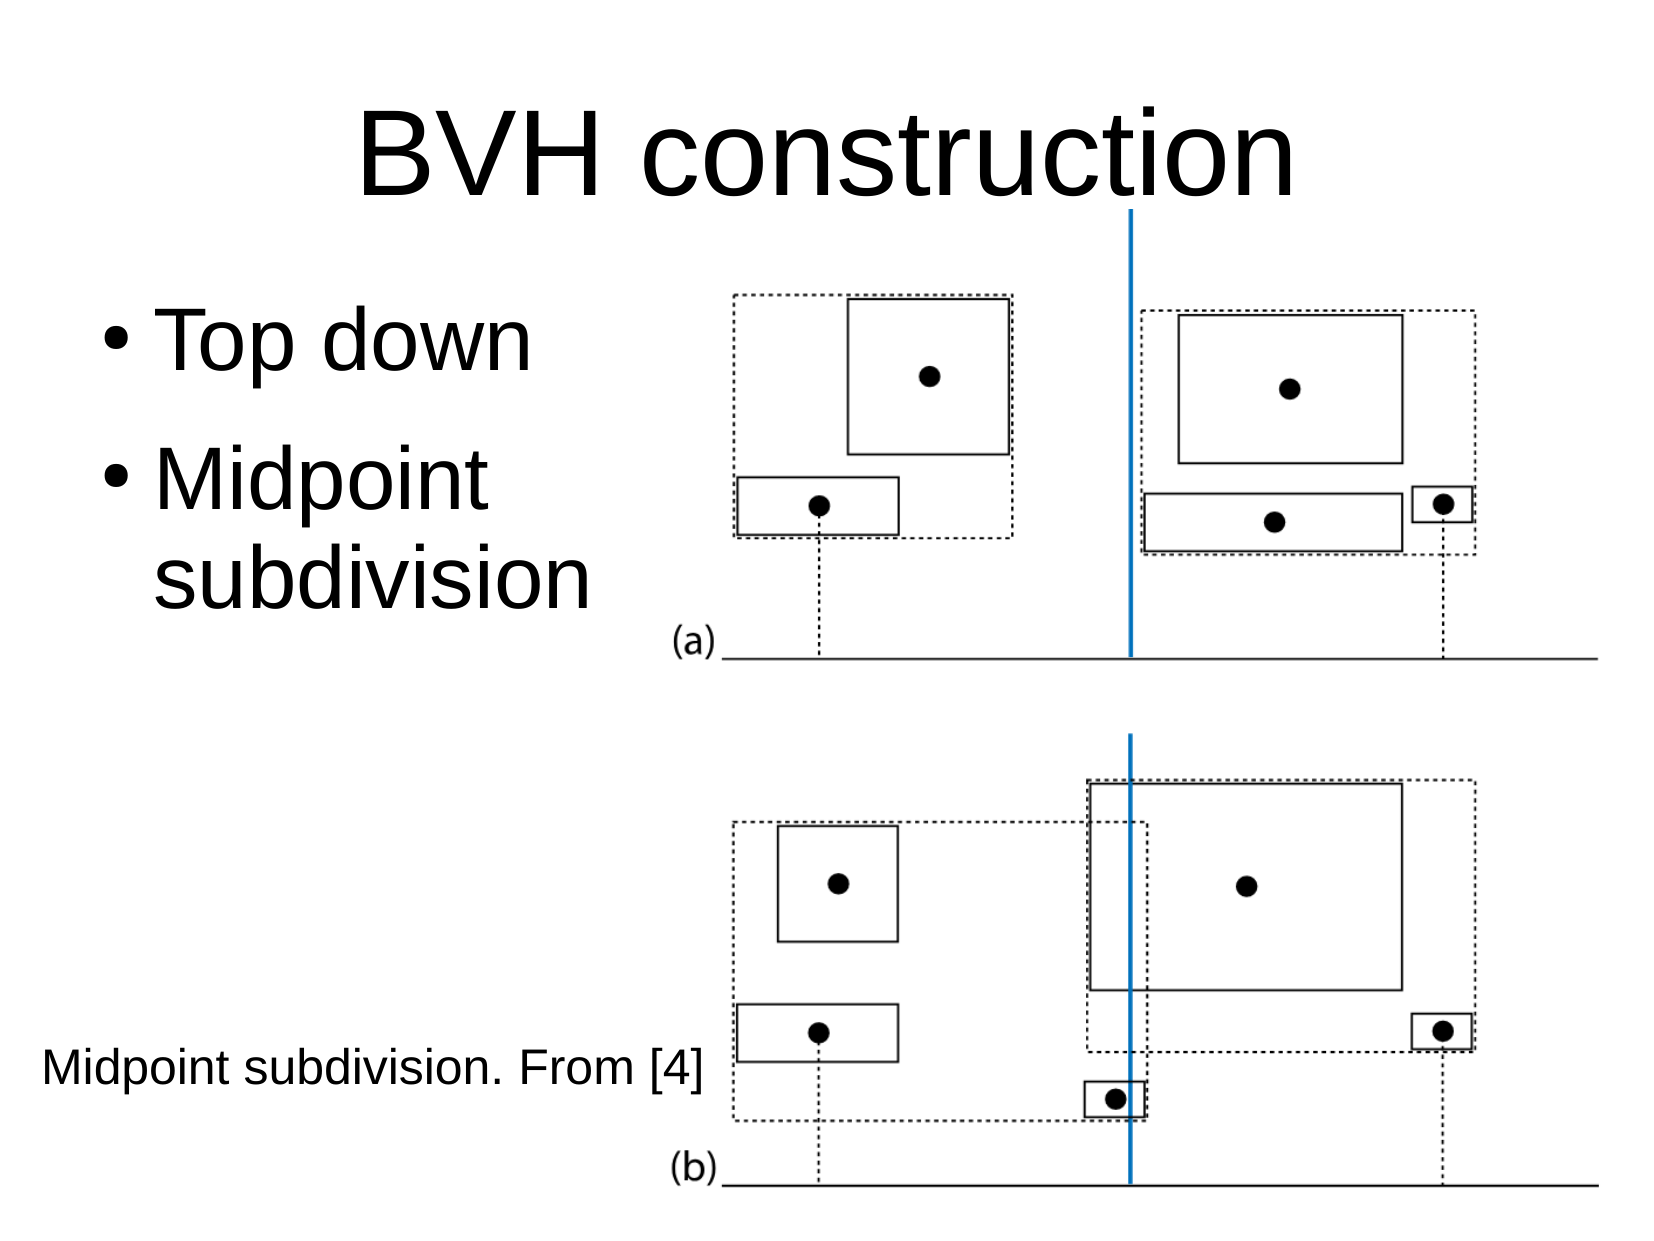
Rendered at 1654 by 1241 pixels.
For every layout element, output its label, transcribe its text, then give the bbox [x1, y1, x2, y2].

title BVH construction [82, 49, 1571, 257]
text_box Midpoint subdivision. From [4] [26, 1031, 721, 1141]
list Top down Midpoint subdivision [82, 290, 601, 1010]
picture [660, 209, 1606, 1201]
